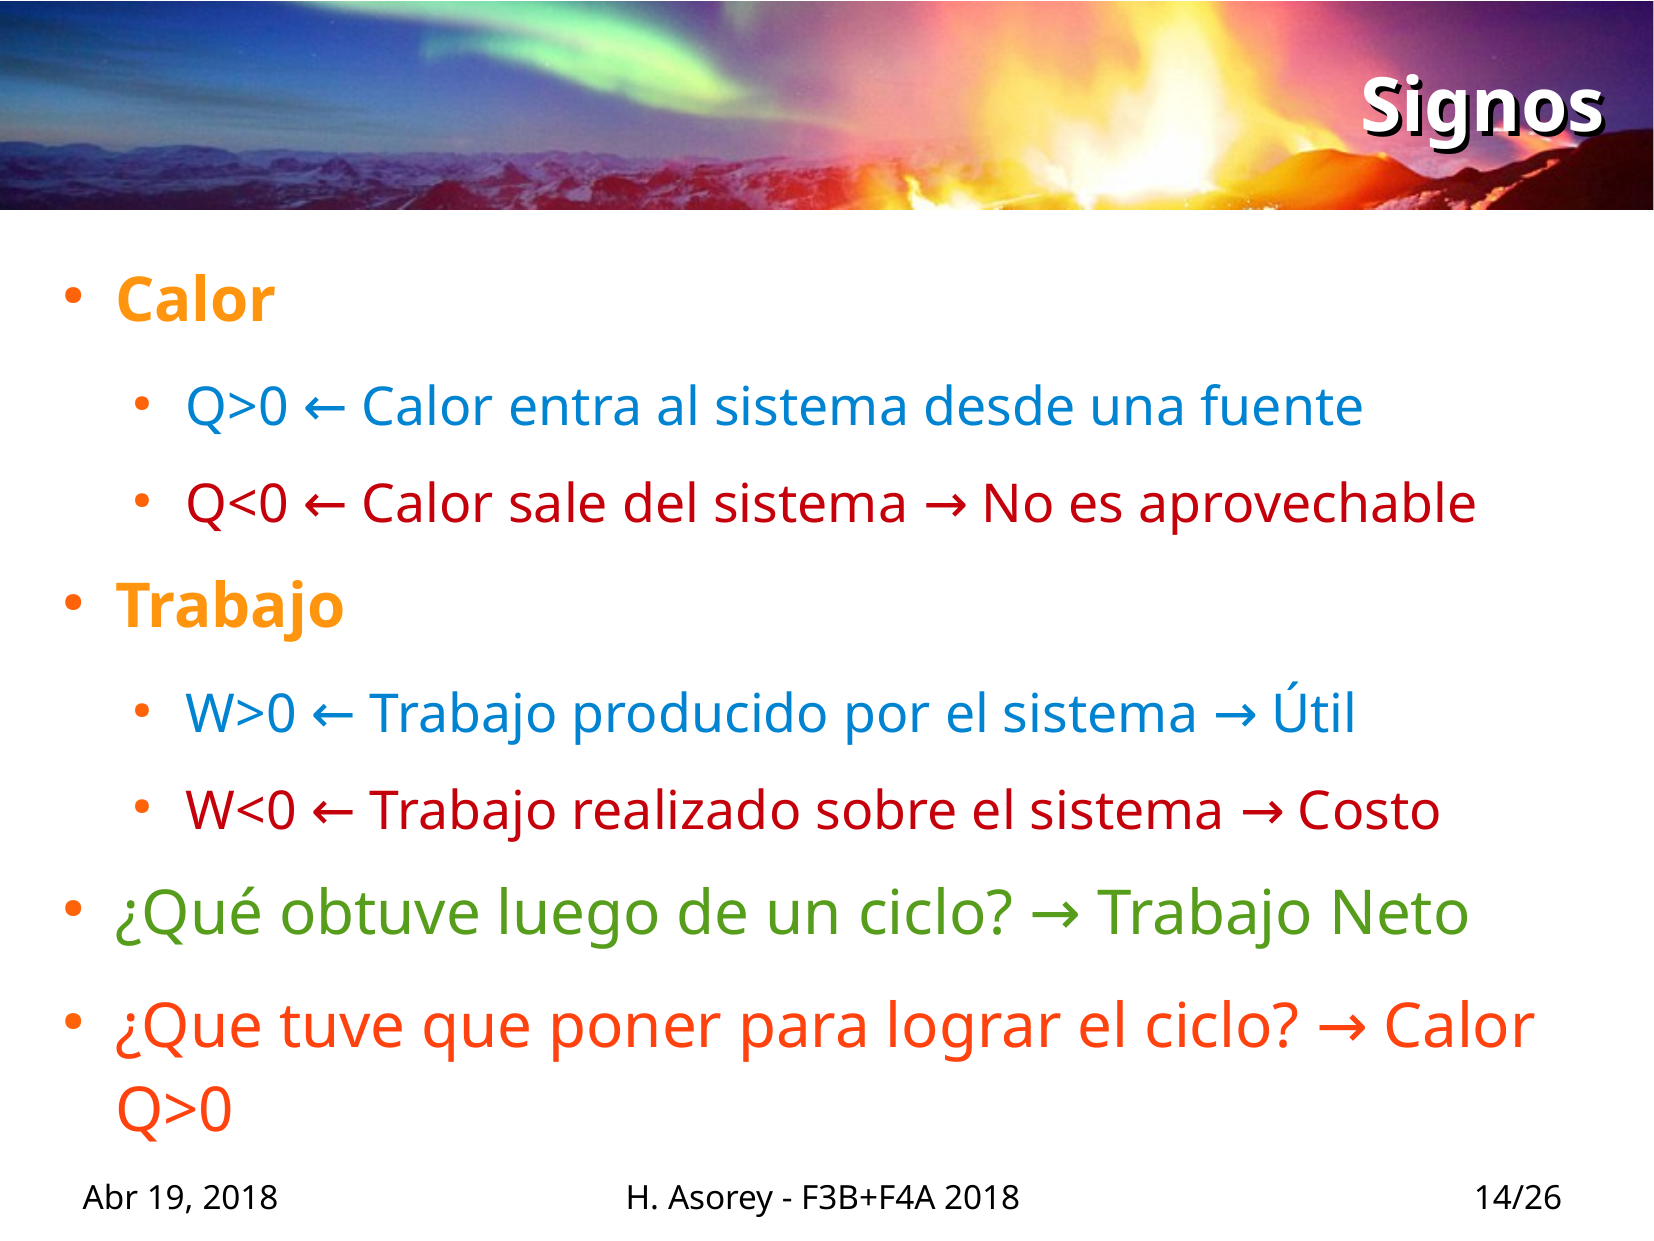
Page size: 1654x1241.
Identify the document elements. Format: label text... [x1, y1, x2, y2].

list Calor Q>0 ← Calor entra al sistema desde una fuente Q<0 ← Calor sale del sistema → No es aprovechable Trabajo W>0 ← Trabajo producido por el sistema → Útil W<0 ← Trabajo realizado sobre el sistema → Costo ¿Qué obtuve luego de un ciclo? → Trabajo Neto ¿Que tuve que poner para lograr el ciclo? → Calor Q>0 [45, 255, 1606, 1156]
title Signos [45, 15, 1606, 191]
picture [0, 1, 1654, 210]
